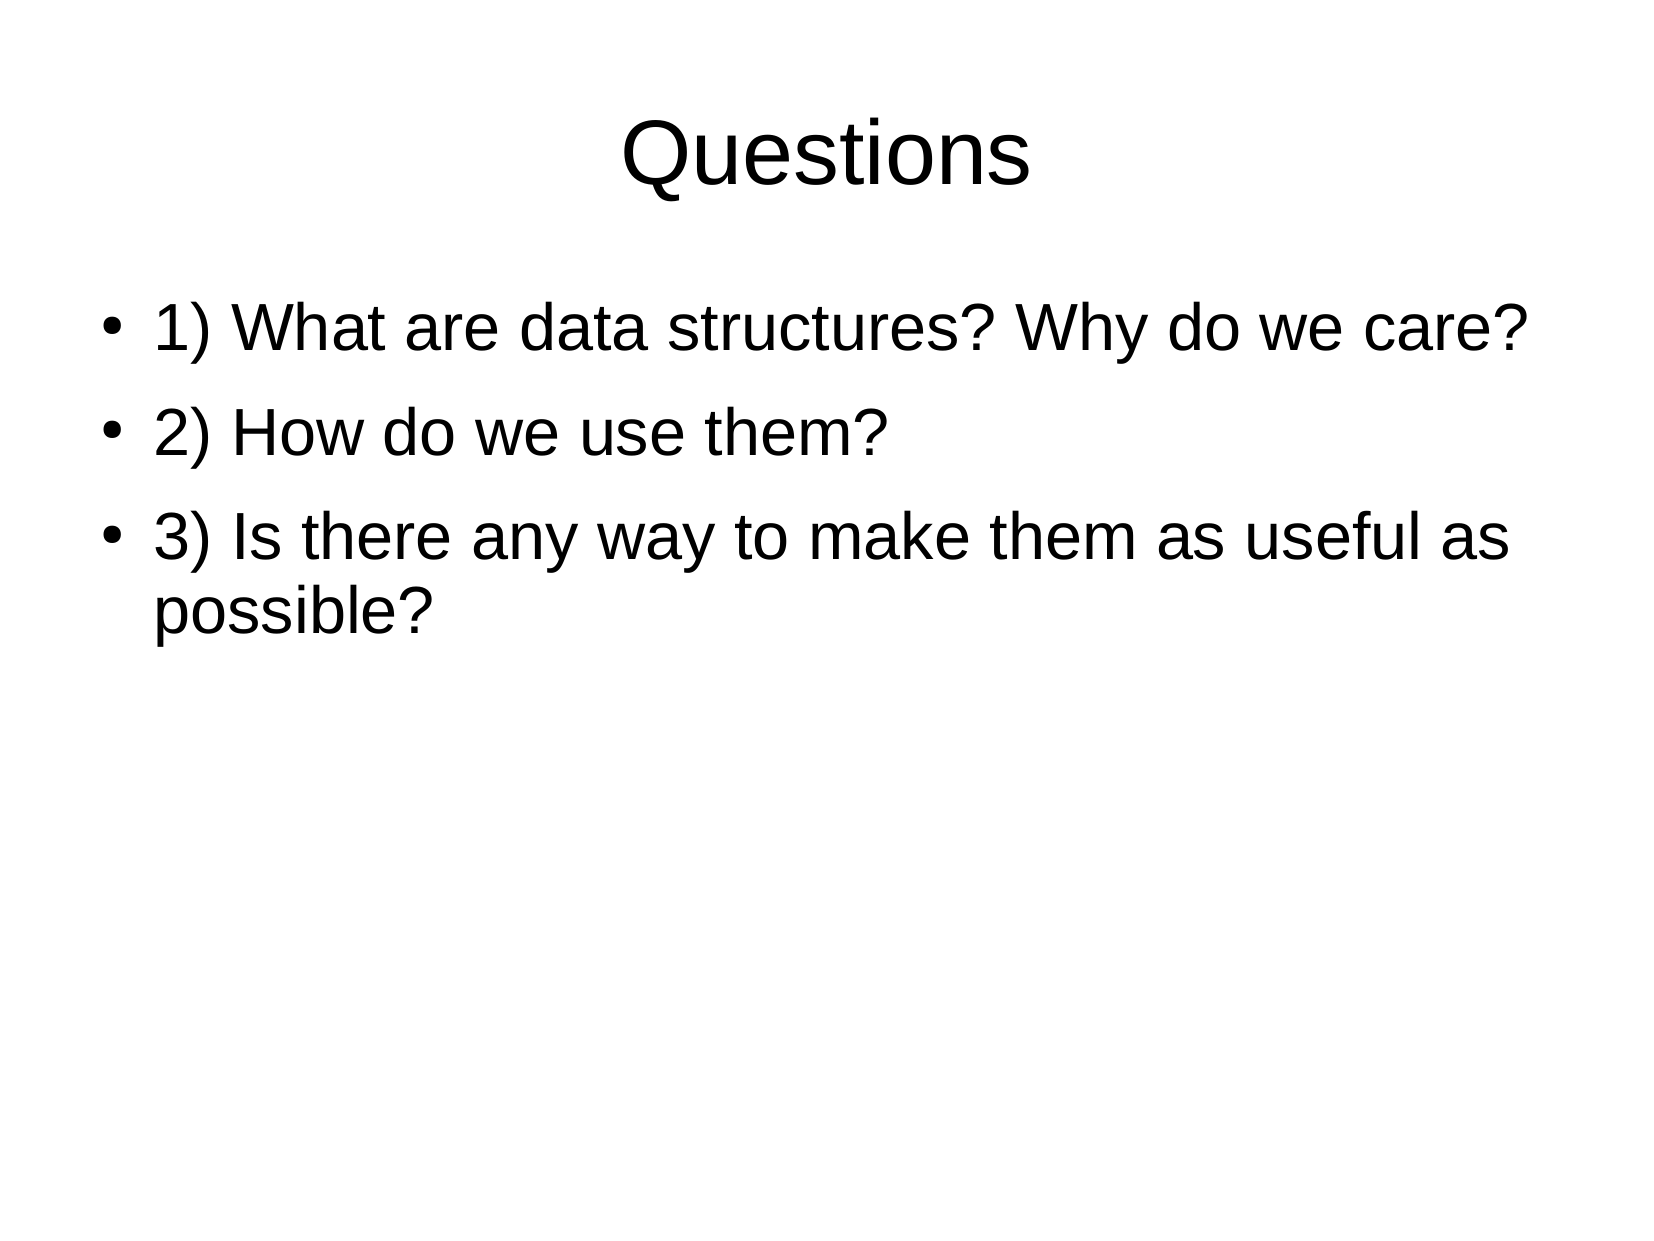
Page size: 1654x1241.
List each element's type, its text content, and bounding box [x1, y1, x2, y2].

title Questions [82, 49, 1571, 257]
list 1) What are data structures? Why do we care? 2) How do we use them? 3) Is there any way to make them as useful as possible? [82, 290, 1571, 1010]
